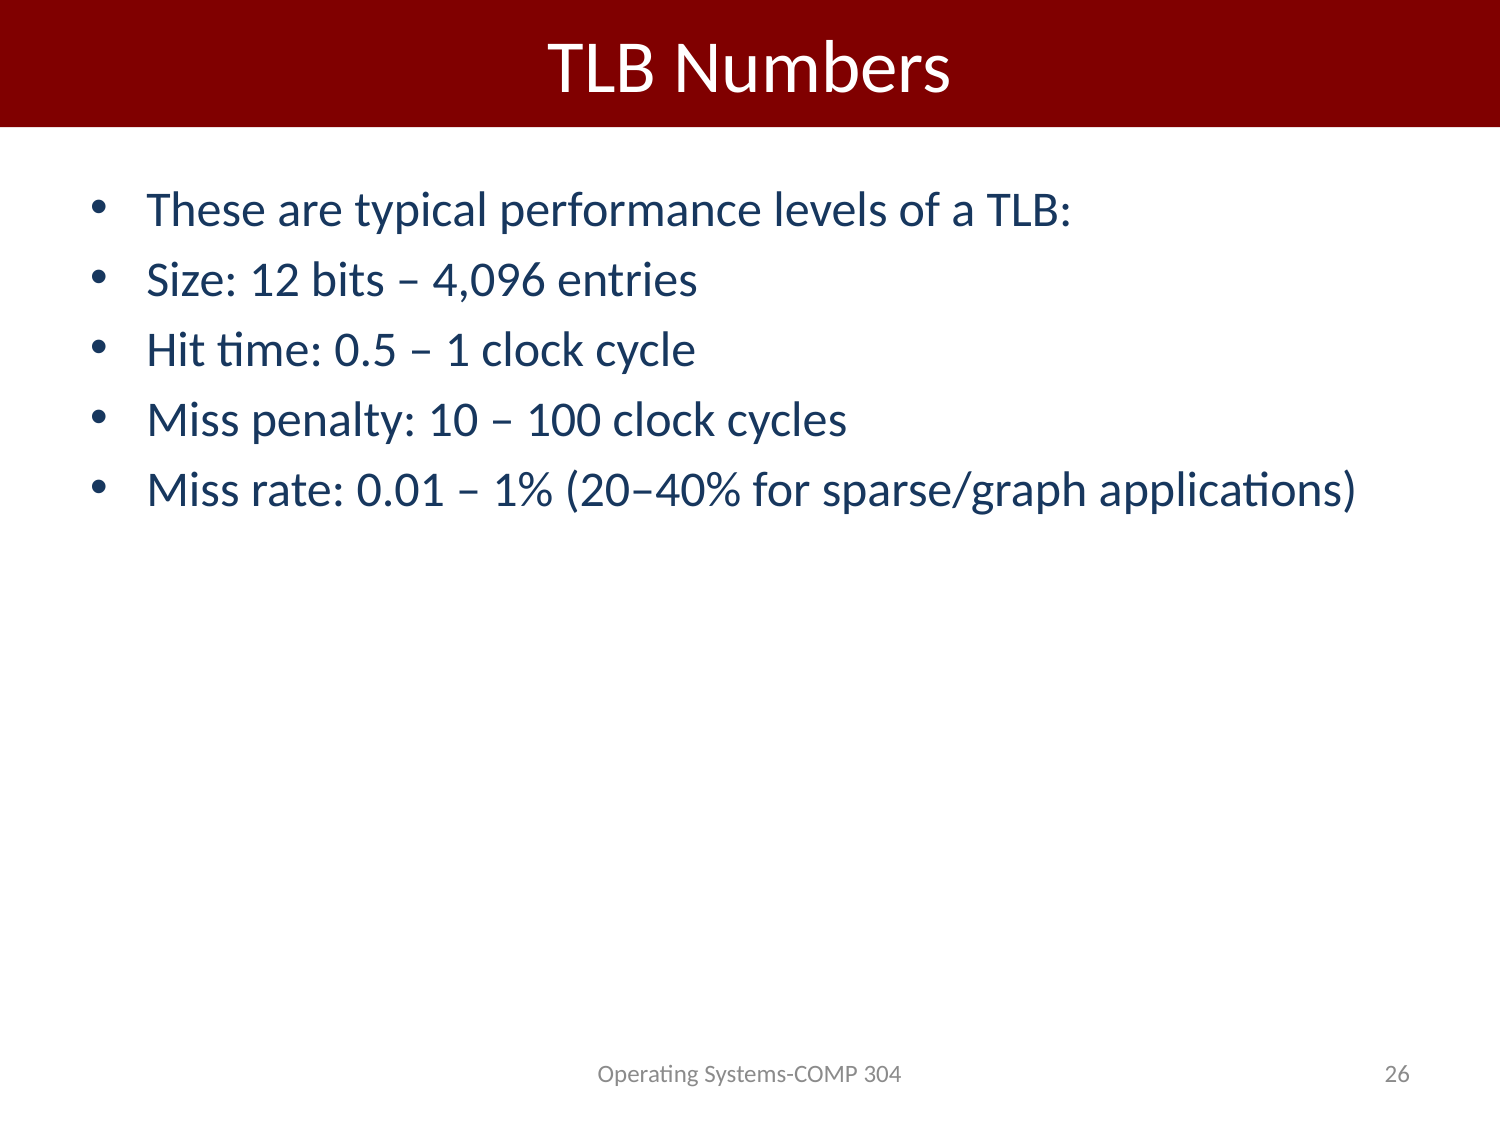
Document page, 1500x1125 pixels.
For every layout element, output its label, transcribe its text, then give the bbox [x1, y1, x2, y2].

list These are typical performance levels of a TLB: Size: 12 bits – 4,096 entries Hit time: 0.5 – 1 clock cycle Miss penalty: 10 – 100 clock cycles Miss rate: 0.01 – 1% (20–40% for sparse/graph applications) [75, 168, 1425, 1005]
title TLB Numbers [0, 0, 1500, 128]
